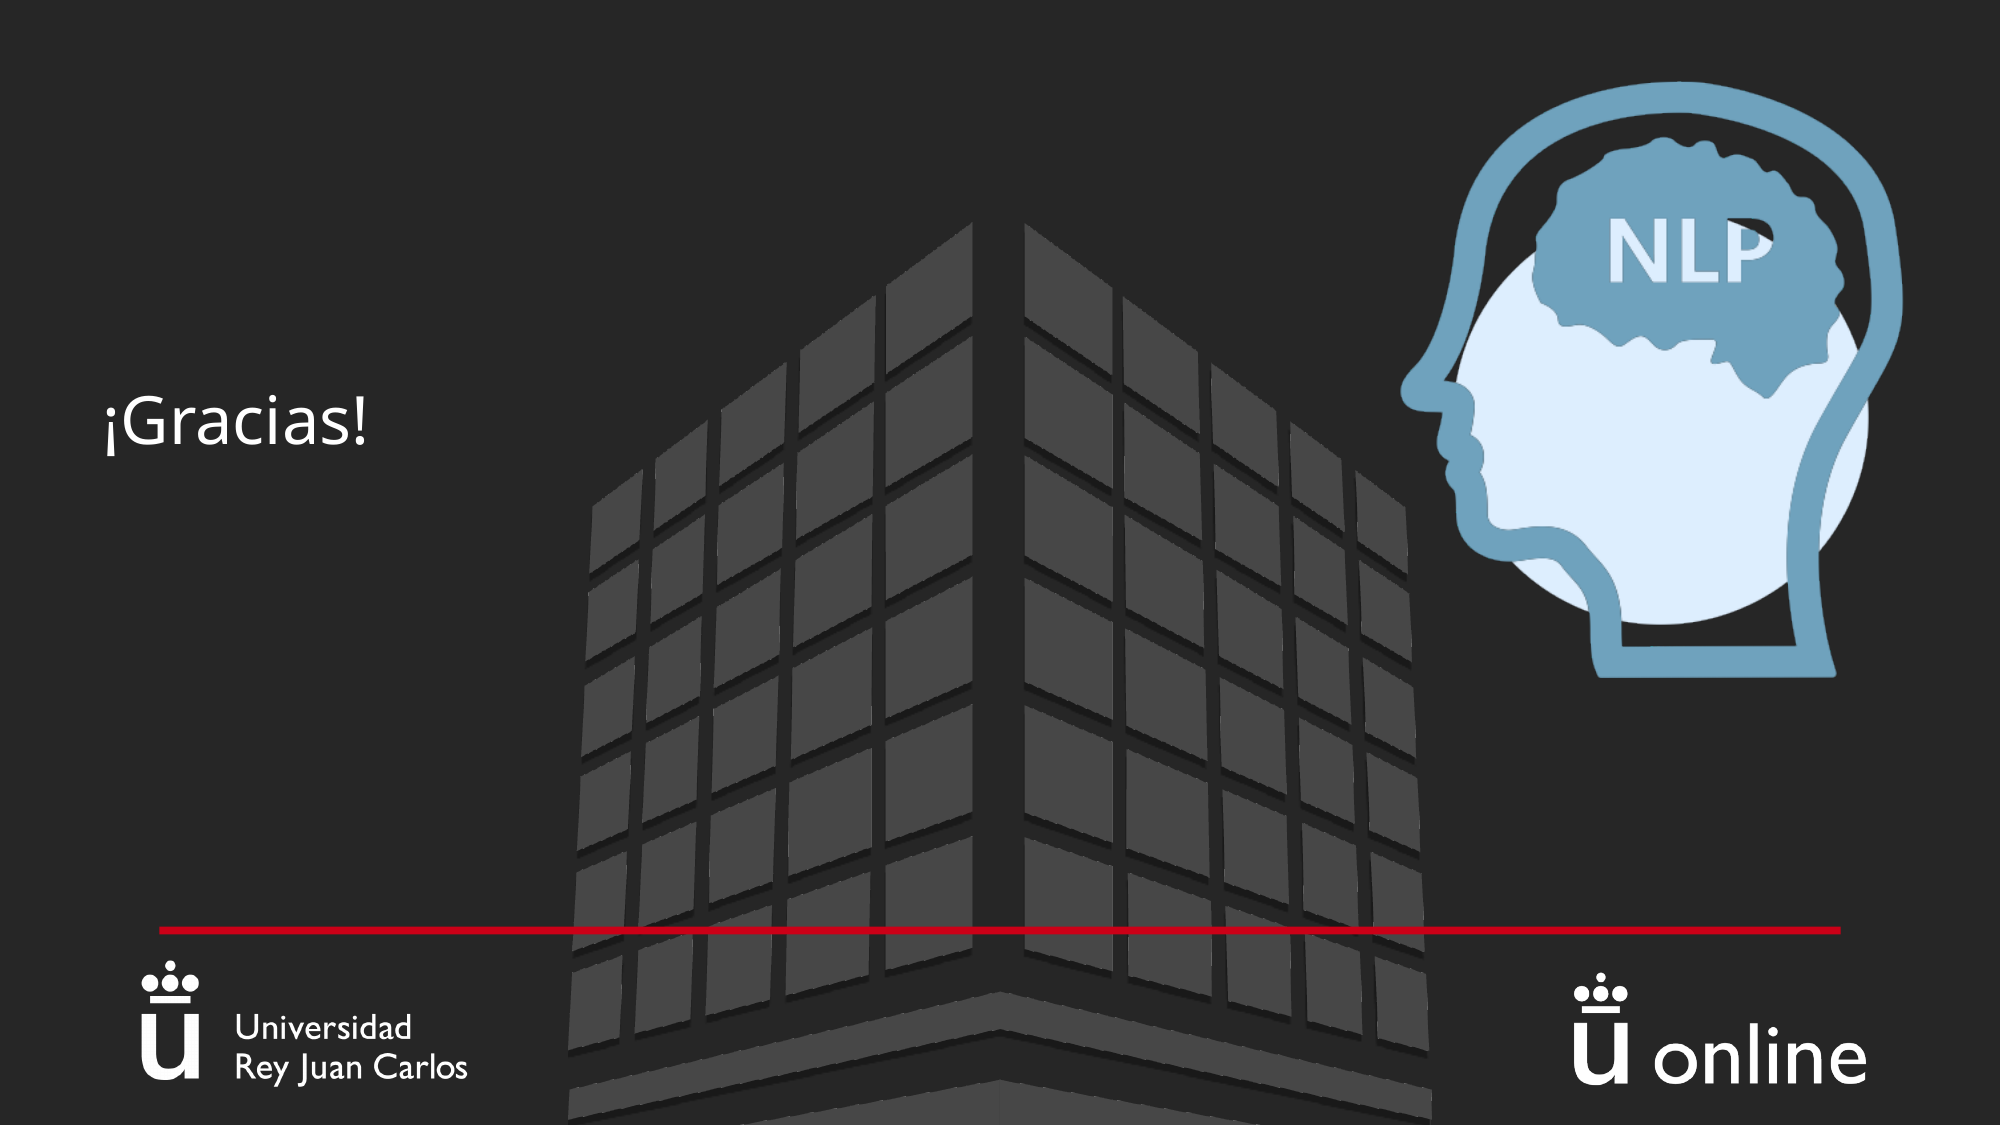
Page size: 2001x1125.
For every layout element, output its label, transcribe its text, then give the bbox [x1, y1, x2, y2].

text_box ¡Gracias! [102, 377, 438, 471]
picture [34, 39, 1993, 1125]
picture [1571, 971, 1869, 1086]
